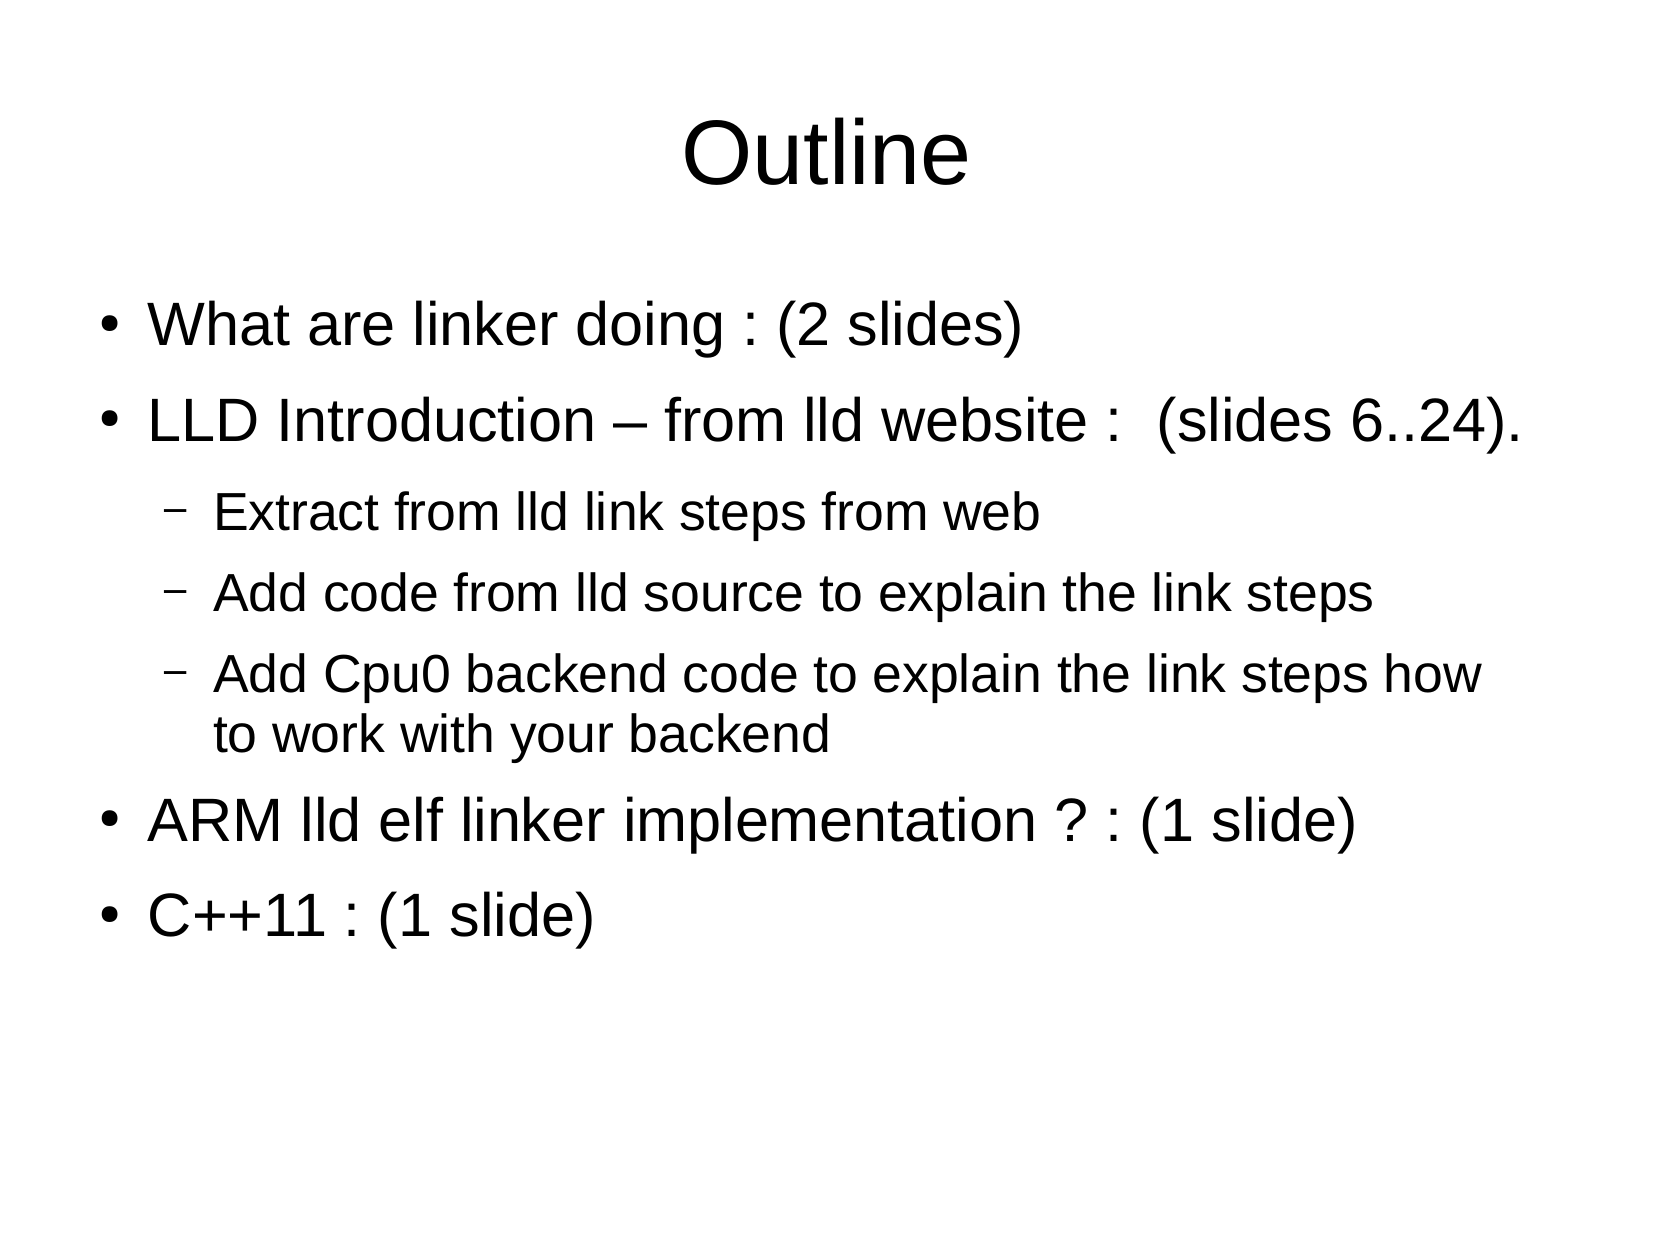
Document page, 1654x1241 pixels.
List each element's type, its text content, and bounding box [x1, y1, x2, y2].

list What are linker doing : (2 slides) LLD Introduction – from lld website : (slides 6..24). Extract from lld link steps from web Add code from lld source to explain the link steps Add Cpu0 backend code to explain the link steps how to work with your backend ARM lld elf linker implementation ? : (1 slide) C++11 : (1 slide) [82, 290, 1538, 1010]
title Outline [82, 49, 1571, 257]
